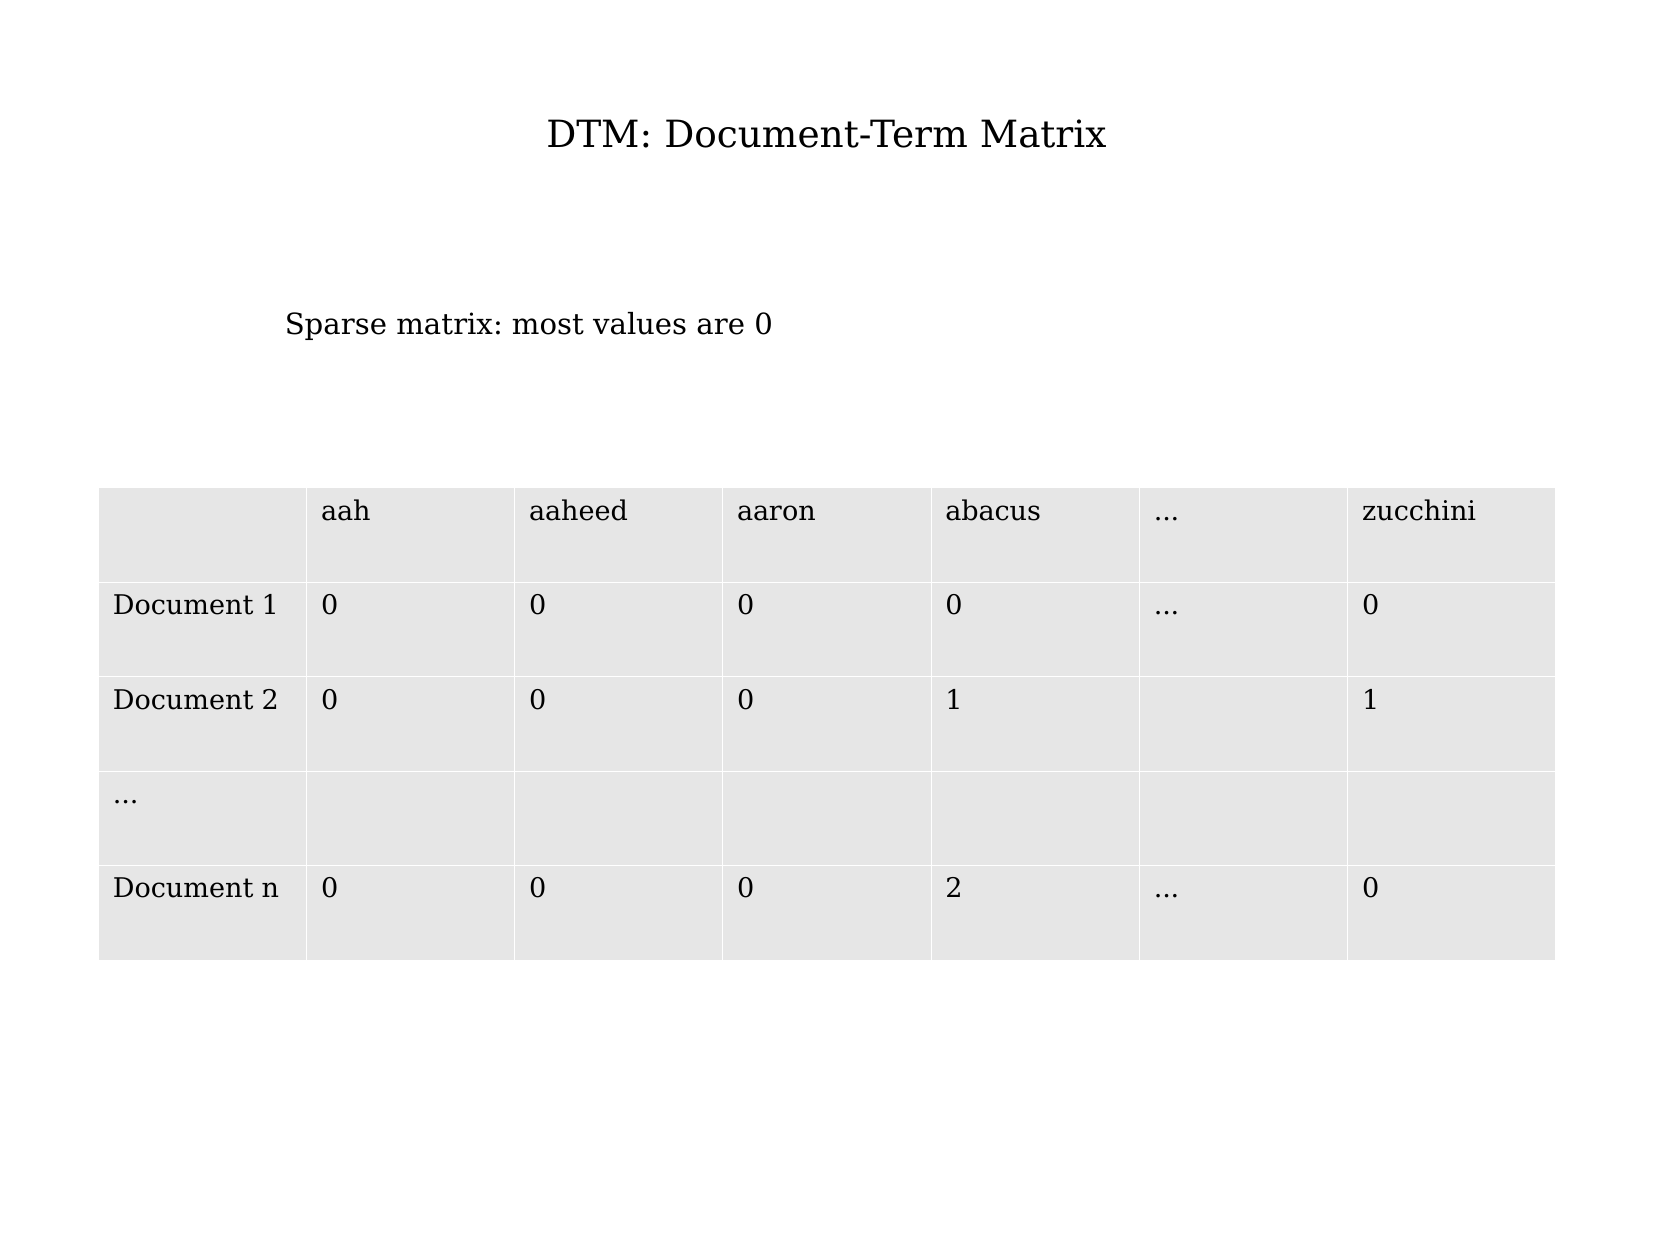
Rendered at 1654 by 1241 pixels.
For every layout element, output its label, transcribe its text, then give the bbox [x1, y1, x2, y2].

table_cell 0 [515, 583, 722, 676]
table_cell 0 [307, 583, 514, 676]
table_header aaron [723, 488, 931, 582]
table_cell 0 [932, 583, 1139, 676]
table_cell Document n [99, 866, 306, 960]
table_cell 1 [932, 677, 1139, 771]
table_cell [515, 772, 722, 865]
table_cell ... [99, 772, 306, 865]
text_box DTM: Document-Term Matrix [531, 105, 1123, 164]
table_cell 0 [307, 677, 514, 771]
table_cell 0 [723, 866, 931, 960]
table_cell [1348, 772, 1555, 865]
table_cell 2 [932, 866, 1139, 960]
table_header ... [1140, 488, 1347, 582]
table_cell 0 [307, 866, 514, 960]
table_header [99, 488, 306, 582]
table_cell 0 [723, 583, 931, 676]
table_cell [1140, 772, 1347, 865]
table_header aaheed [515, 488, 722, 582]
table_cell 0 [515, 866, 722, 960]
table_cell ... [1140, 866, 1347, 960]
table_cell [723, 772, 931, 865]
table_header zucchini [1348, 488, 1555, 582]
table_cell ... [1140, 583, 1347, 676]
table_cell Document 1 [99, 583, 306, 676]
text_box Sparse matrix: most values are 0 [270, 300, 789, 350]
table_cell 0 [723, 677, 931, 771]
table_cell [1140, 677, 1347, 771]
table_cell 0 [1348, 866, 1555, 960]
table_cell Document 2 [99, 677, 306, 771]
table_header abacus [932, 488, 1139, 582]
table_cell [307, 772, 514, 865]
table_cell 0 [1348, 583, 1555, 676]
table_cell 1 [1348, 677, 1555, 771]
table_header aah [307, 488, 514, 582]
table_cell 0 [515, 677, 722, 771]
table_cell [932, 772, 1139, 865]
